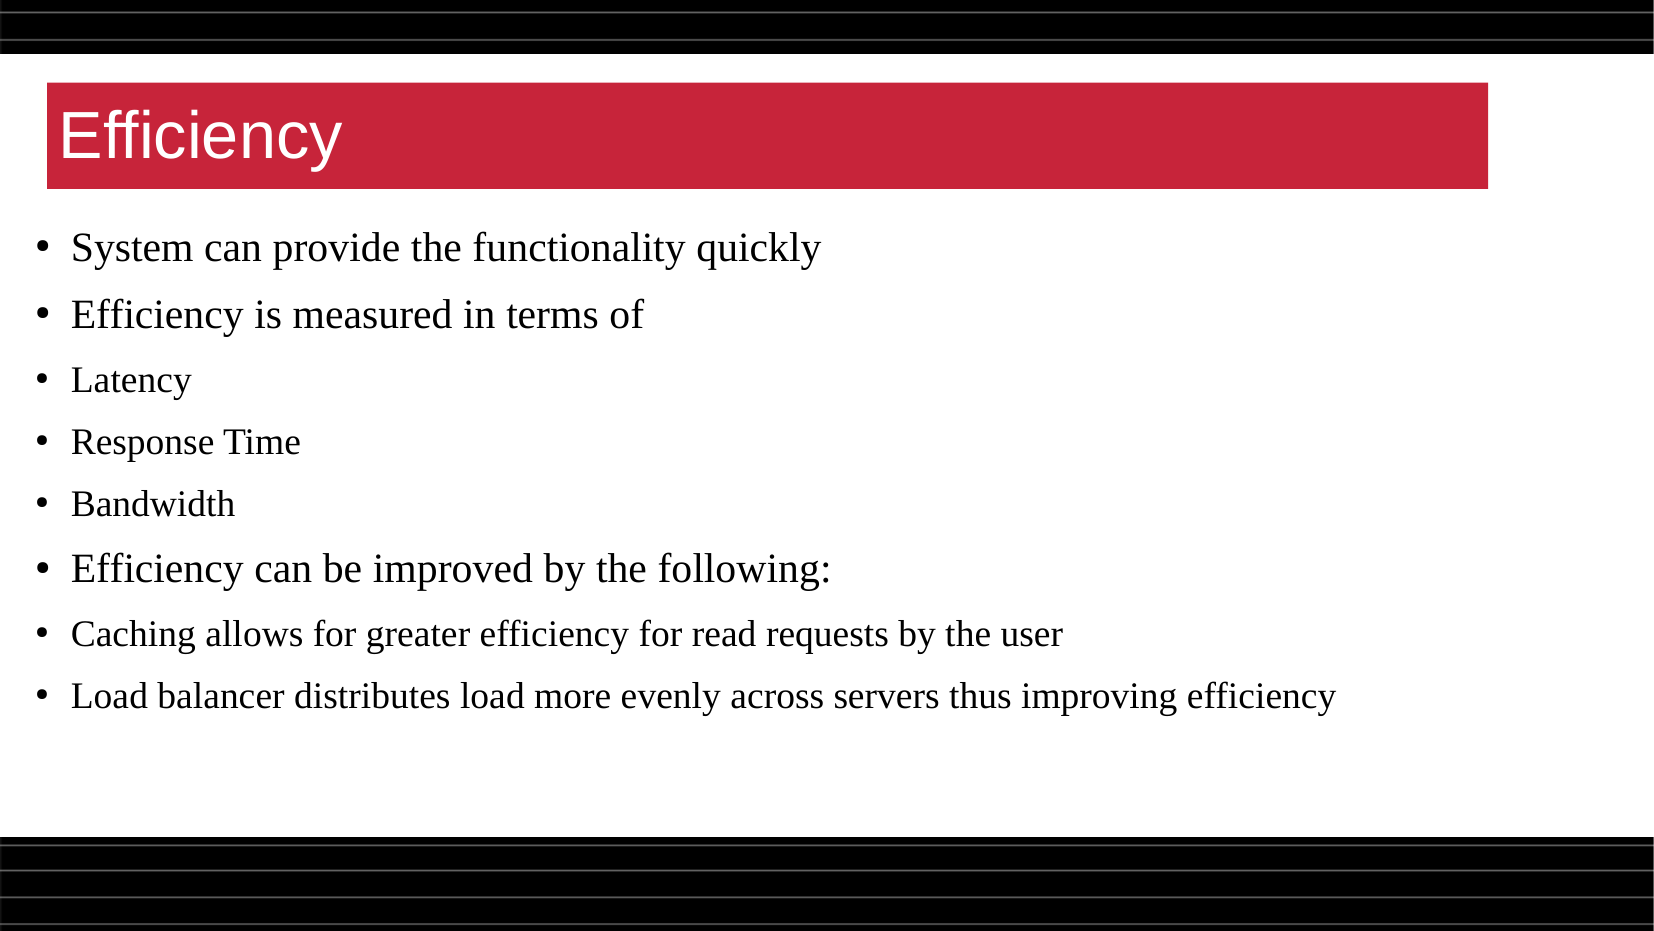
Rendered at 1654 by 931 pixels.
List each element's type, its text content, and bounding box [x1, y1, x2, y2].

title Efficiency [47, 82, 1489, 189]
subtitle System can provide the functionality quickly Efficiency is measured in terms of Latency Response Time Bandwidth Efficiency can be improved by the following: Caching allows for greater efficiency for read requests by the user Load balancer distributes load more evenly across servers thus improving efficiency [35, 224, 1595, 728]
picture [0, 0, 1654, 54]
picture [0, 837, 1654, 931]
